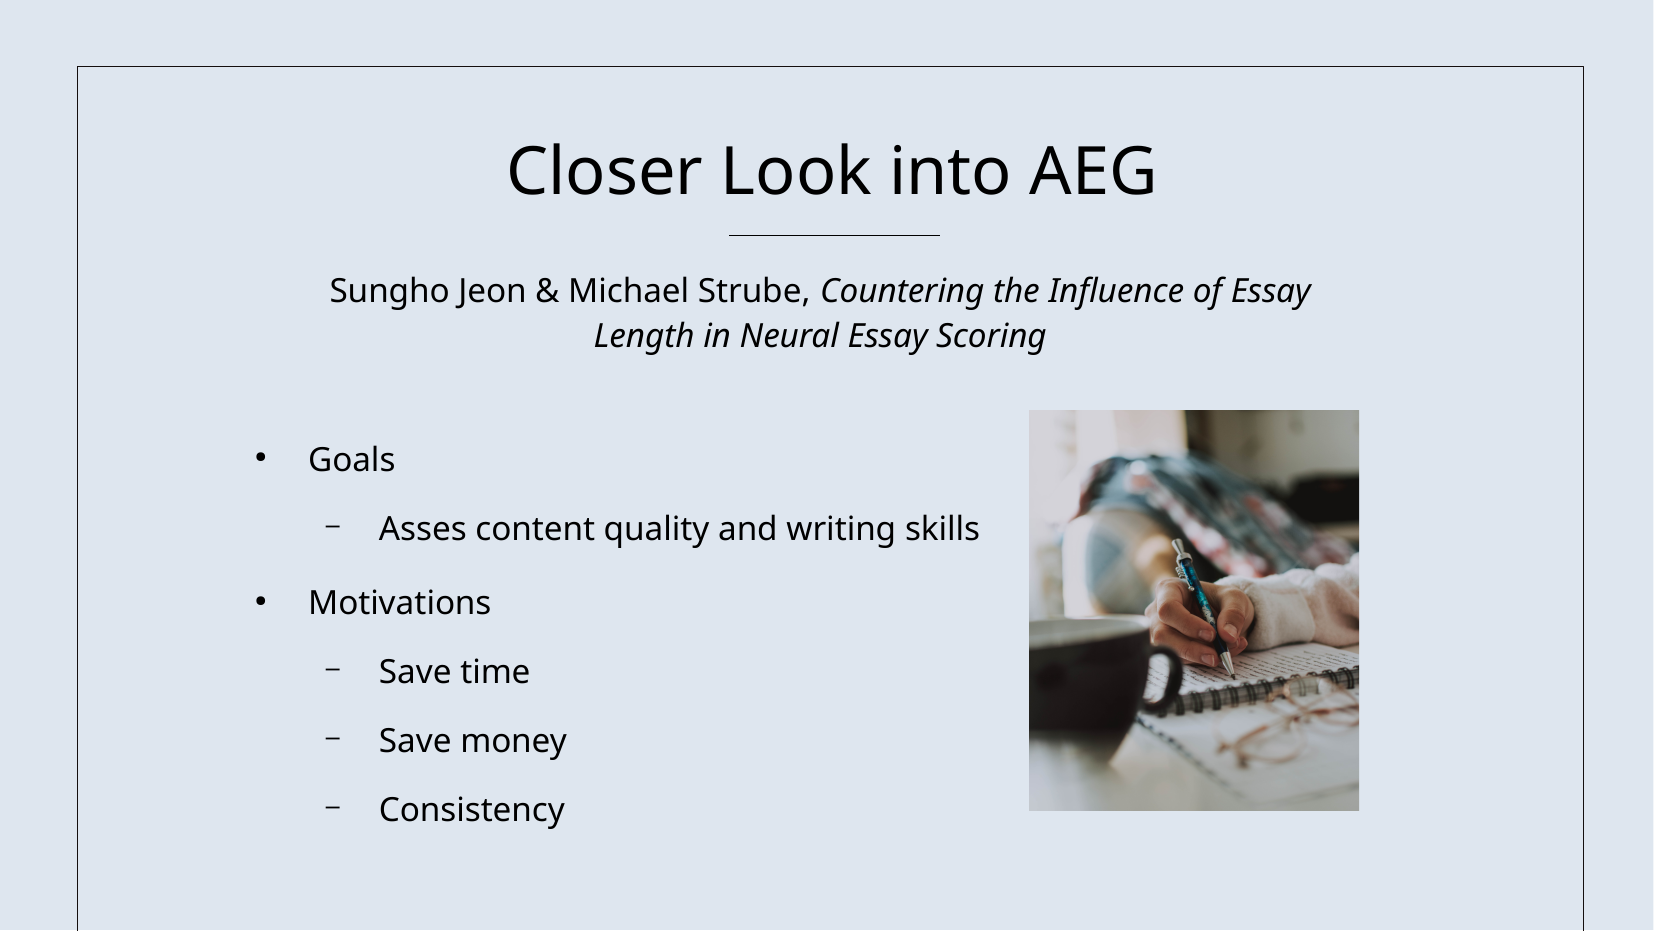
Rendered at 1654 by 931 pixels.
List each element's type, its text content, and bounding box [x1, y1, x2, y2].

text_box [77, 65, 1584, 931]
subtitle Sungho Jeon & Michael Strube, Countering the Influence of Essay Length in Neural Essay Scoring [290, 252, 1351, 372]
list Goals Asses content quality and writing skills Motivations Save time Save money Consistency [237, 435, 1485, 888]
picture [1029, 410, 1360, 811]
